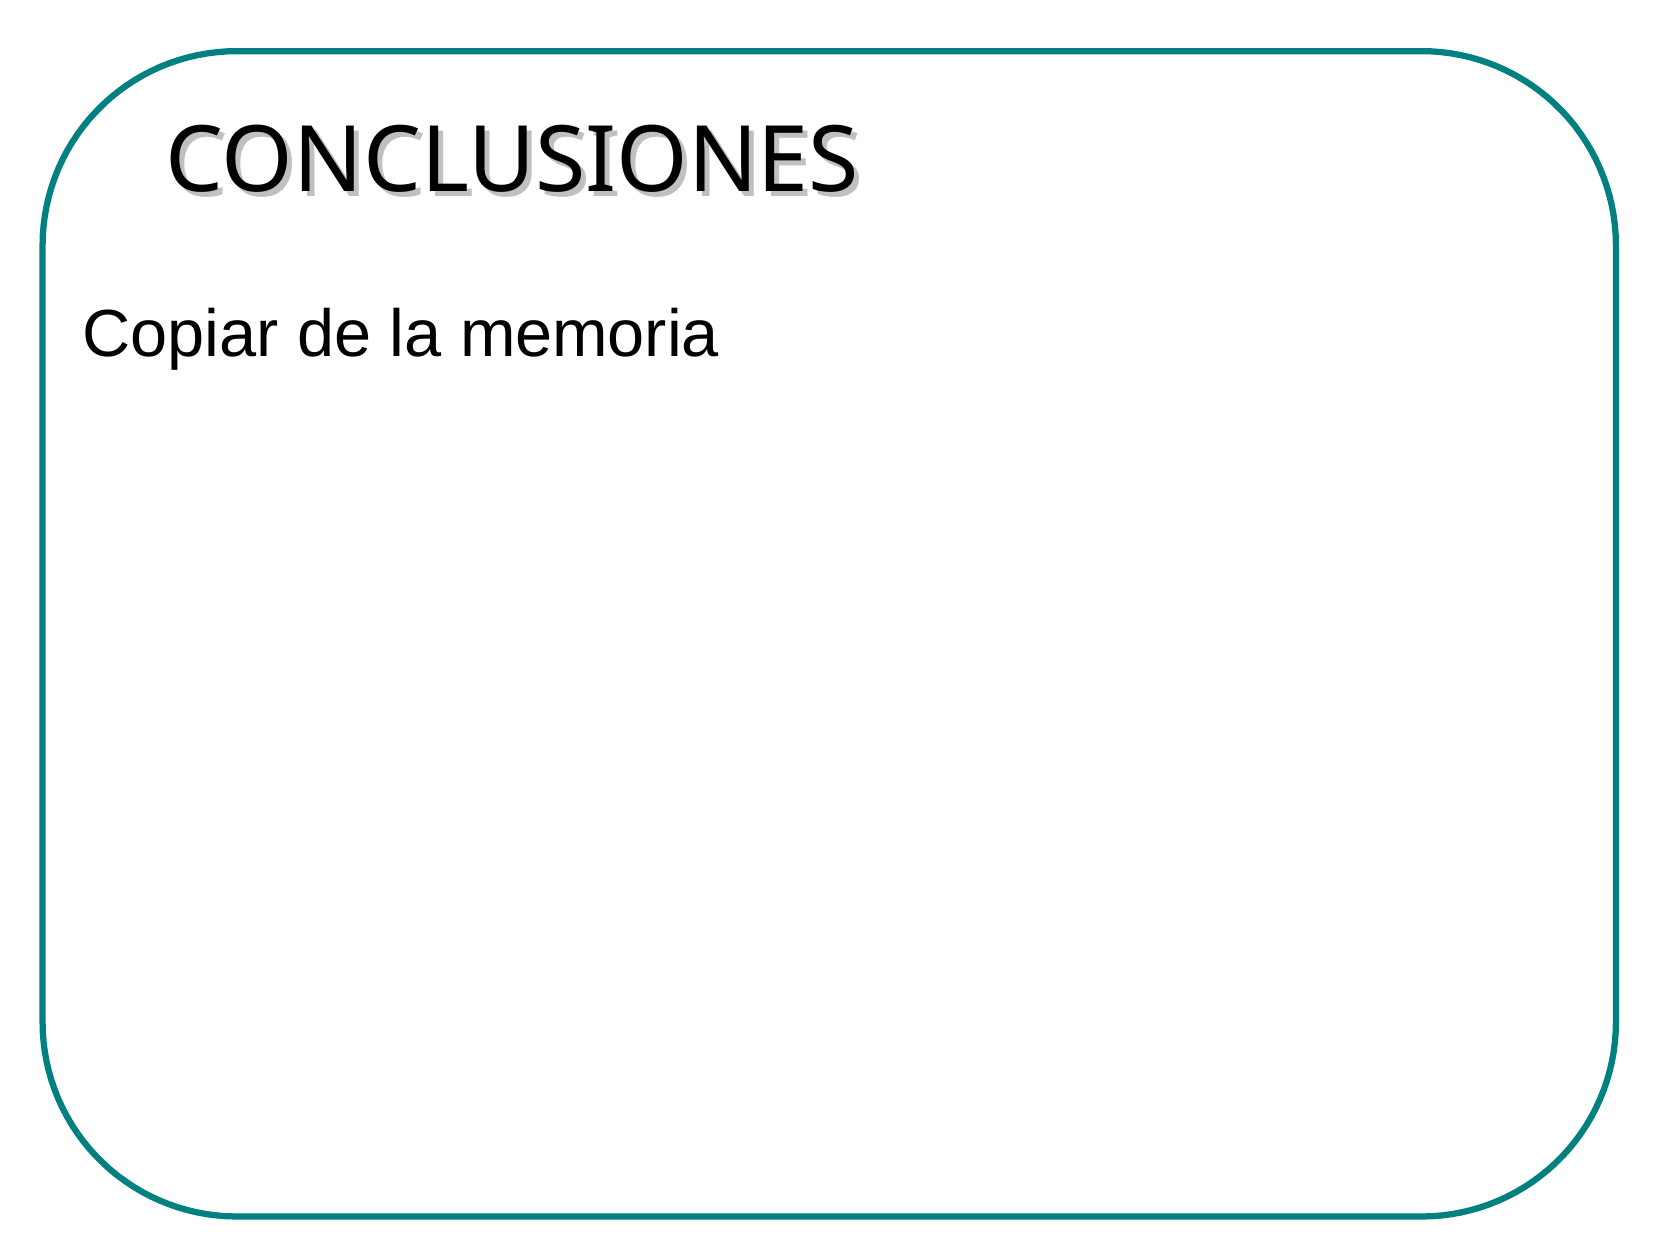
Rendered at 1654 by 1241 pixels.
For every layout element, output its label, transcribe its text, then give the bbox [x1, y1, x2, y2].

list Copiar de la memoria [82, 290, 1571, 1010]
title CONCLUSIONES [165, 55, 1612, 259]
title CONCLUSIONES [1462, 51, 1654, 259]
title CONCLUSIONES [165, 51, 197, 61]
